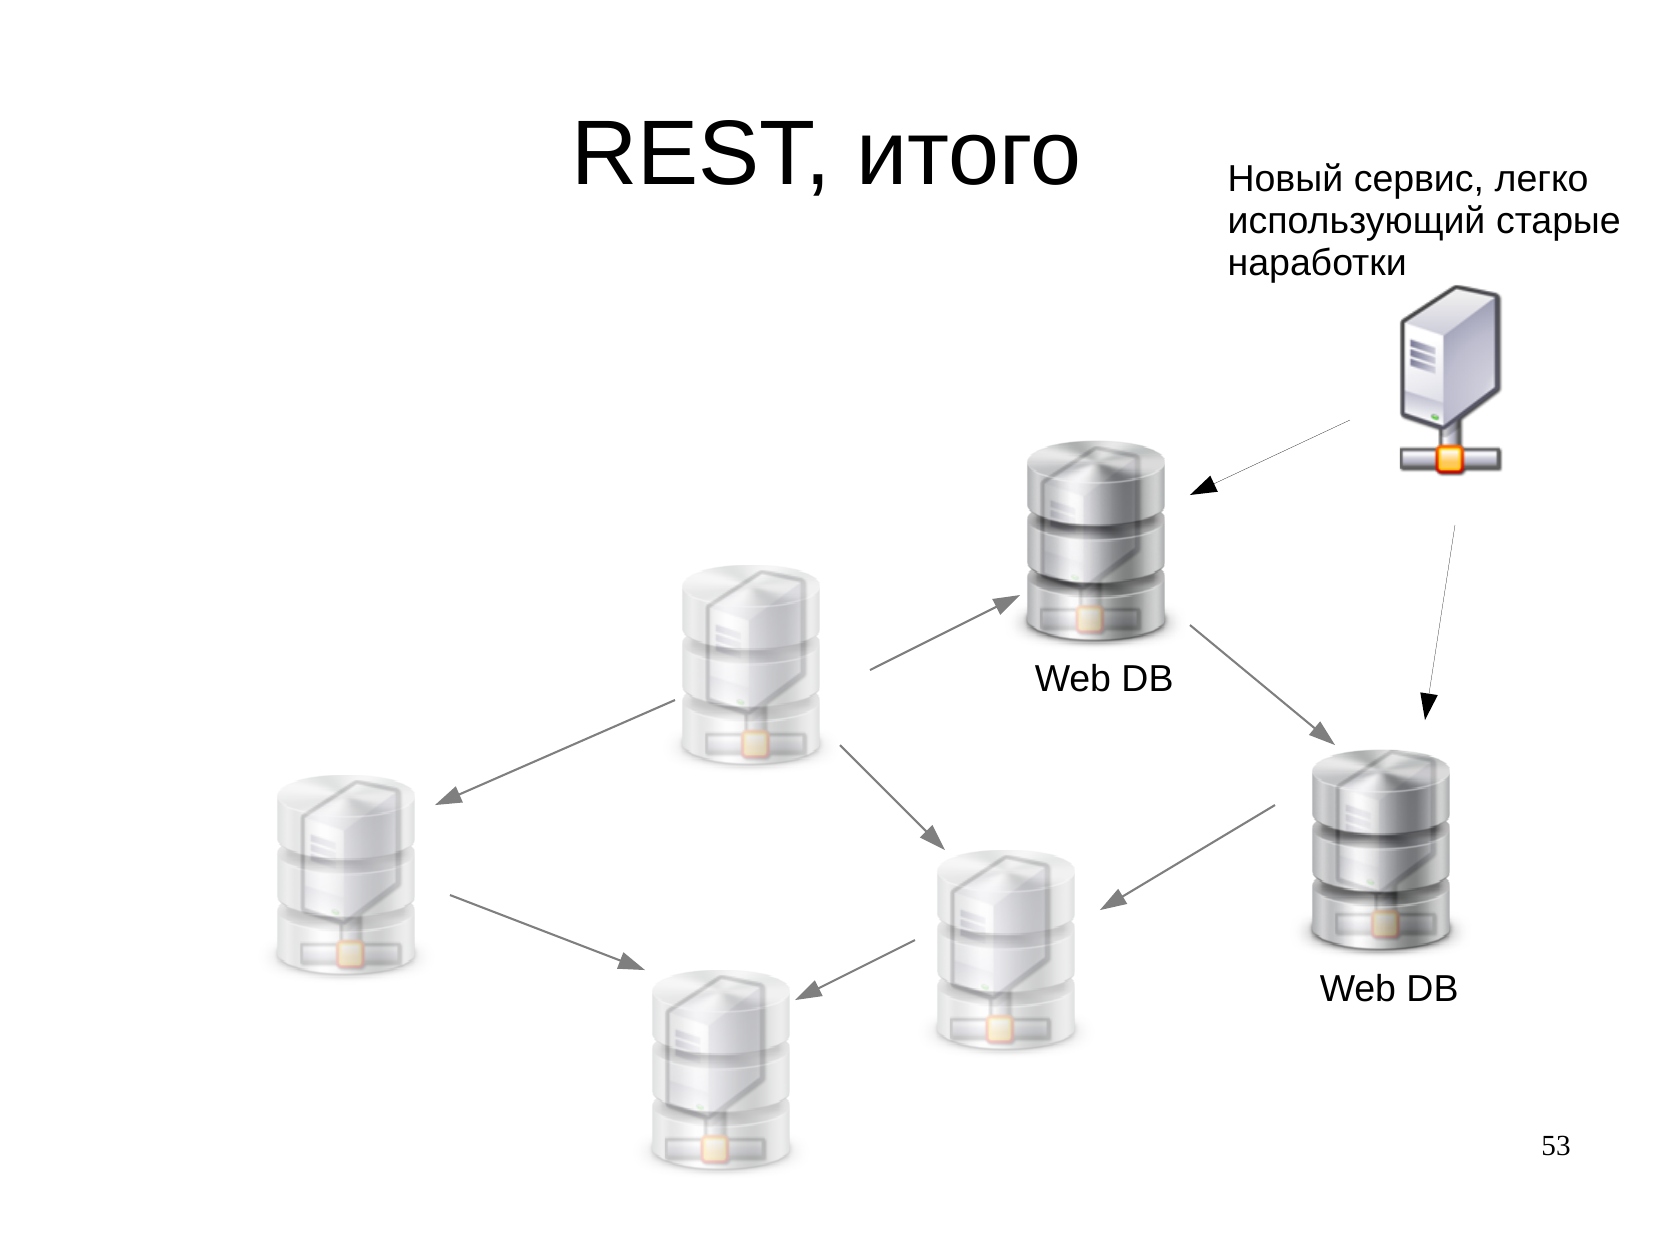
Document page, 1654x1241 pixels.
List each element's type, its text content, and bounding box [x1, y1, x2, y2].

text_box Новый сервис, легко использующий старые наработки [1212, 150, 1636, 291]
picture [615, 970, 815, 1181]
picture [990, 440, 1190, 651]
text_box Web DB [1305, 960, 1501, 1026]
title REST, итого [82, 49, 1571, 257]
picture [1285, 744, 1486, 961]
picture [900, 850, 1100, 1061]
picture [655, 565, 856, 776]
picture [1350, 291, 1550, 481]
text_box Web DB [1020, 650, 1216, 716]
picture [250, 775, 451, 986]
